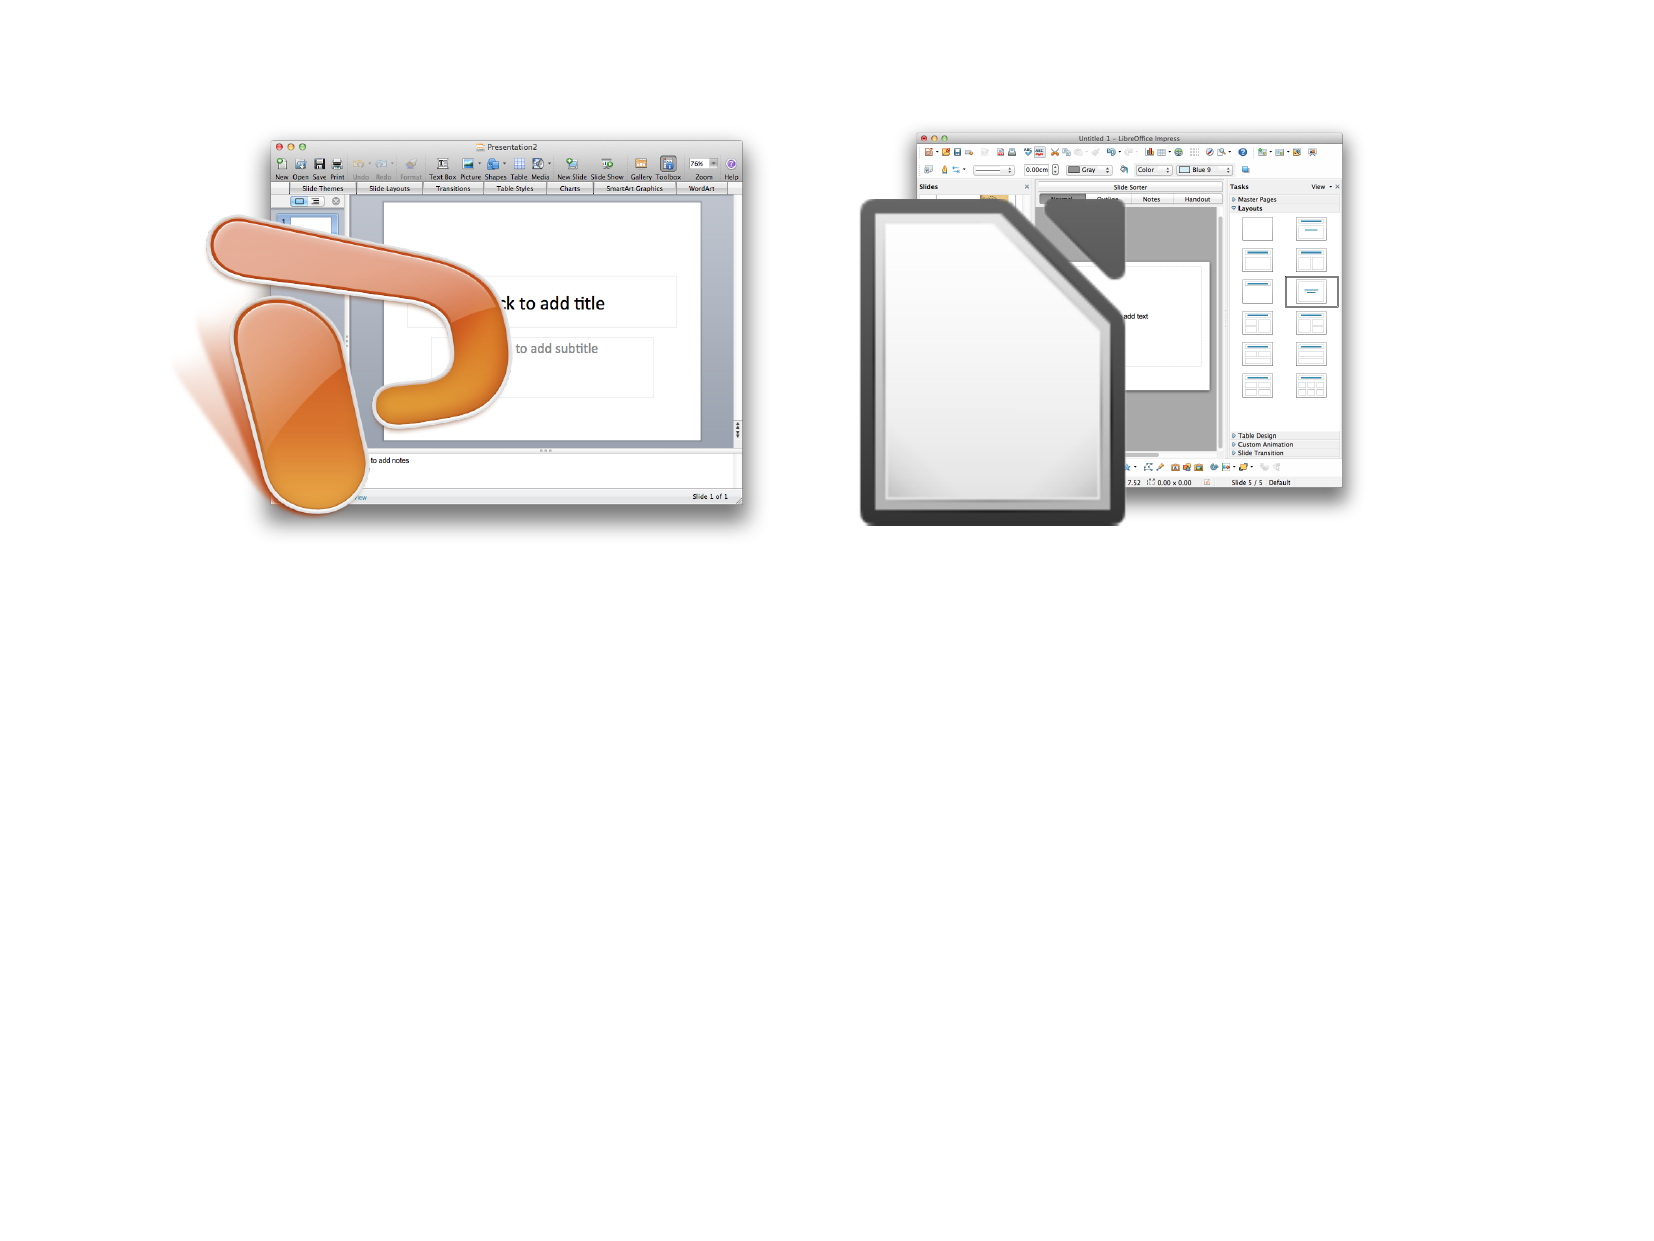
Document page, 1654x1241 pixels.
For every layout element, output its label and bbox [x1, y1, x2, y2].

picture [830, 115, 1371, 527]
picture [165, 120, 775, 550]
